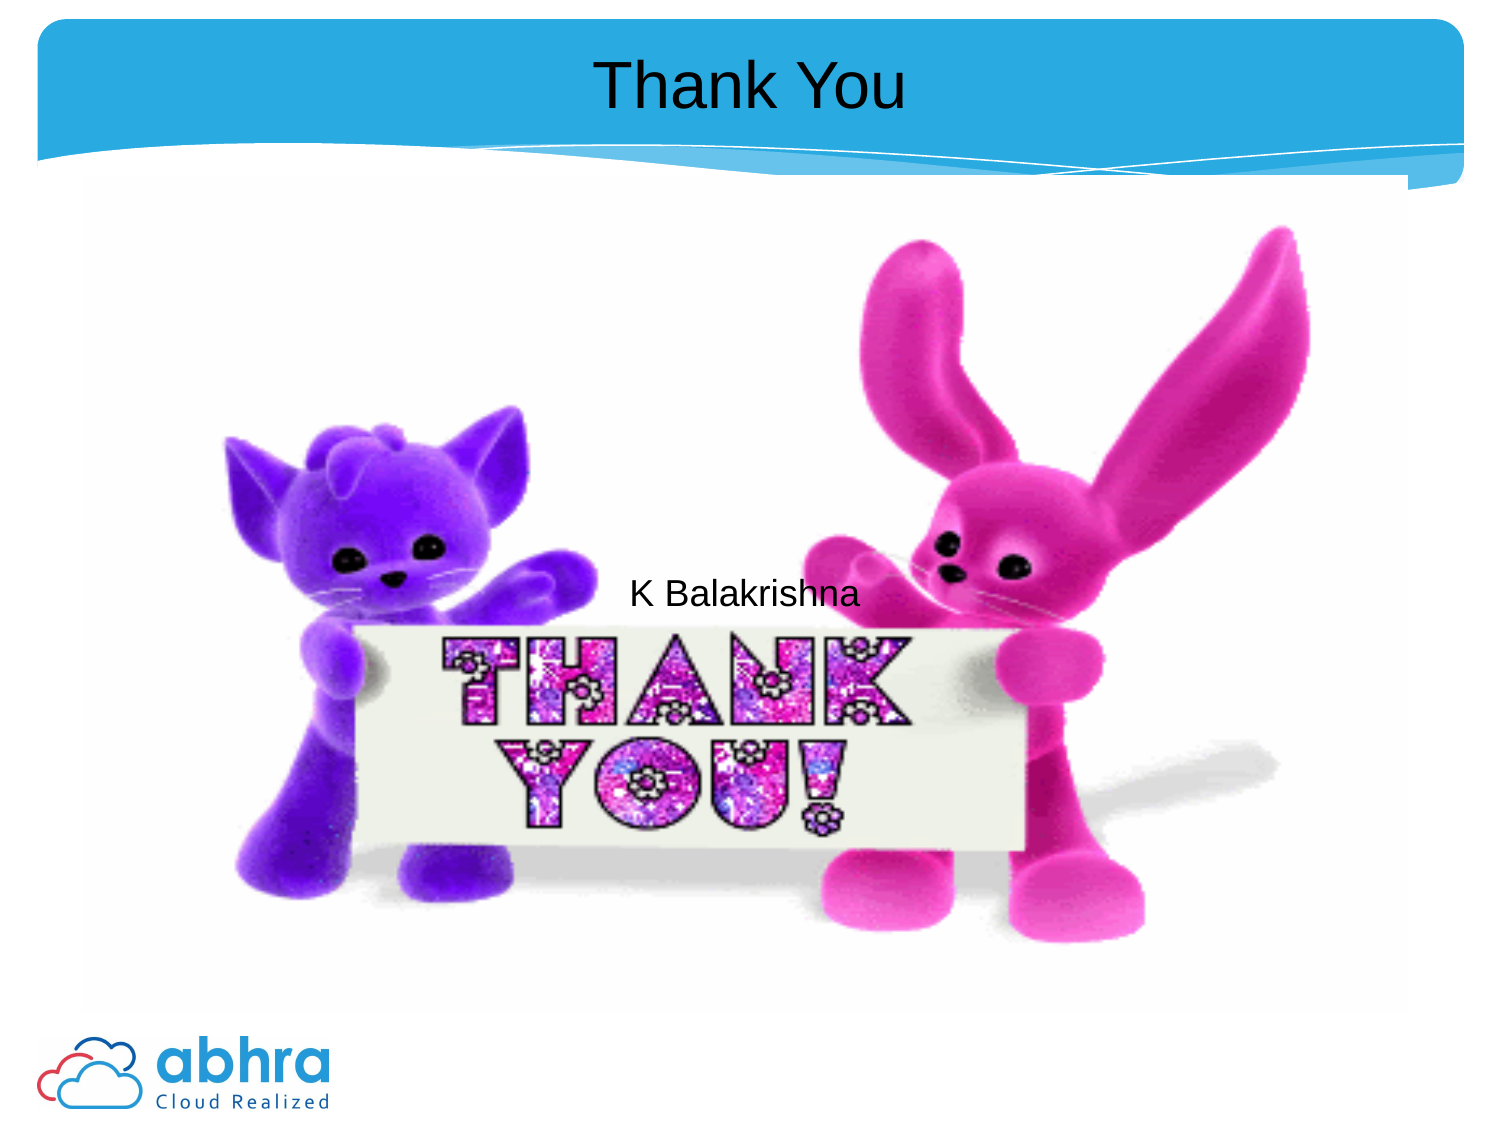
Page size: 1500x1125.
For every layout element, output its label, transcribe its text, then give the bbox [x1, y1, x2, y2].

picture [37, 1036, 329, 1109]
title Thank You [42, 19, 1459, 145]
picture [81, 175, 1408, 1012]
